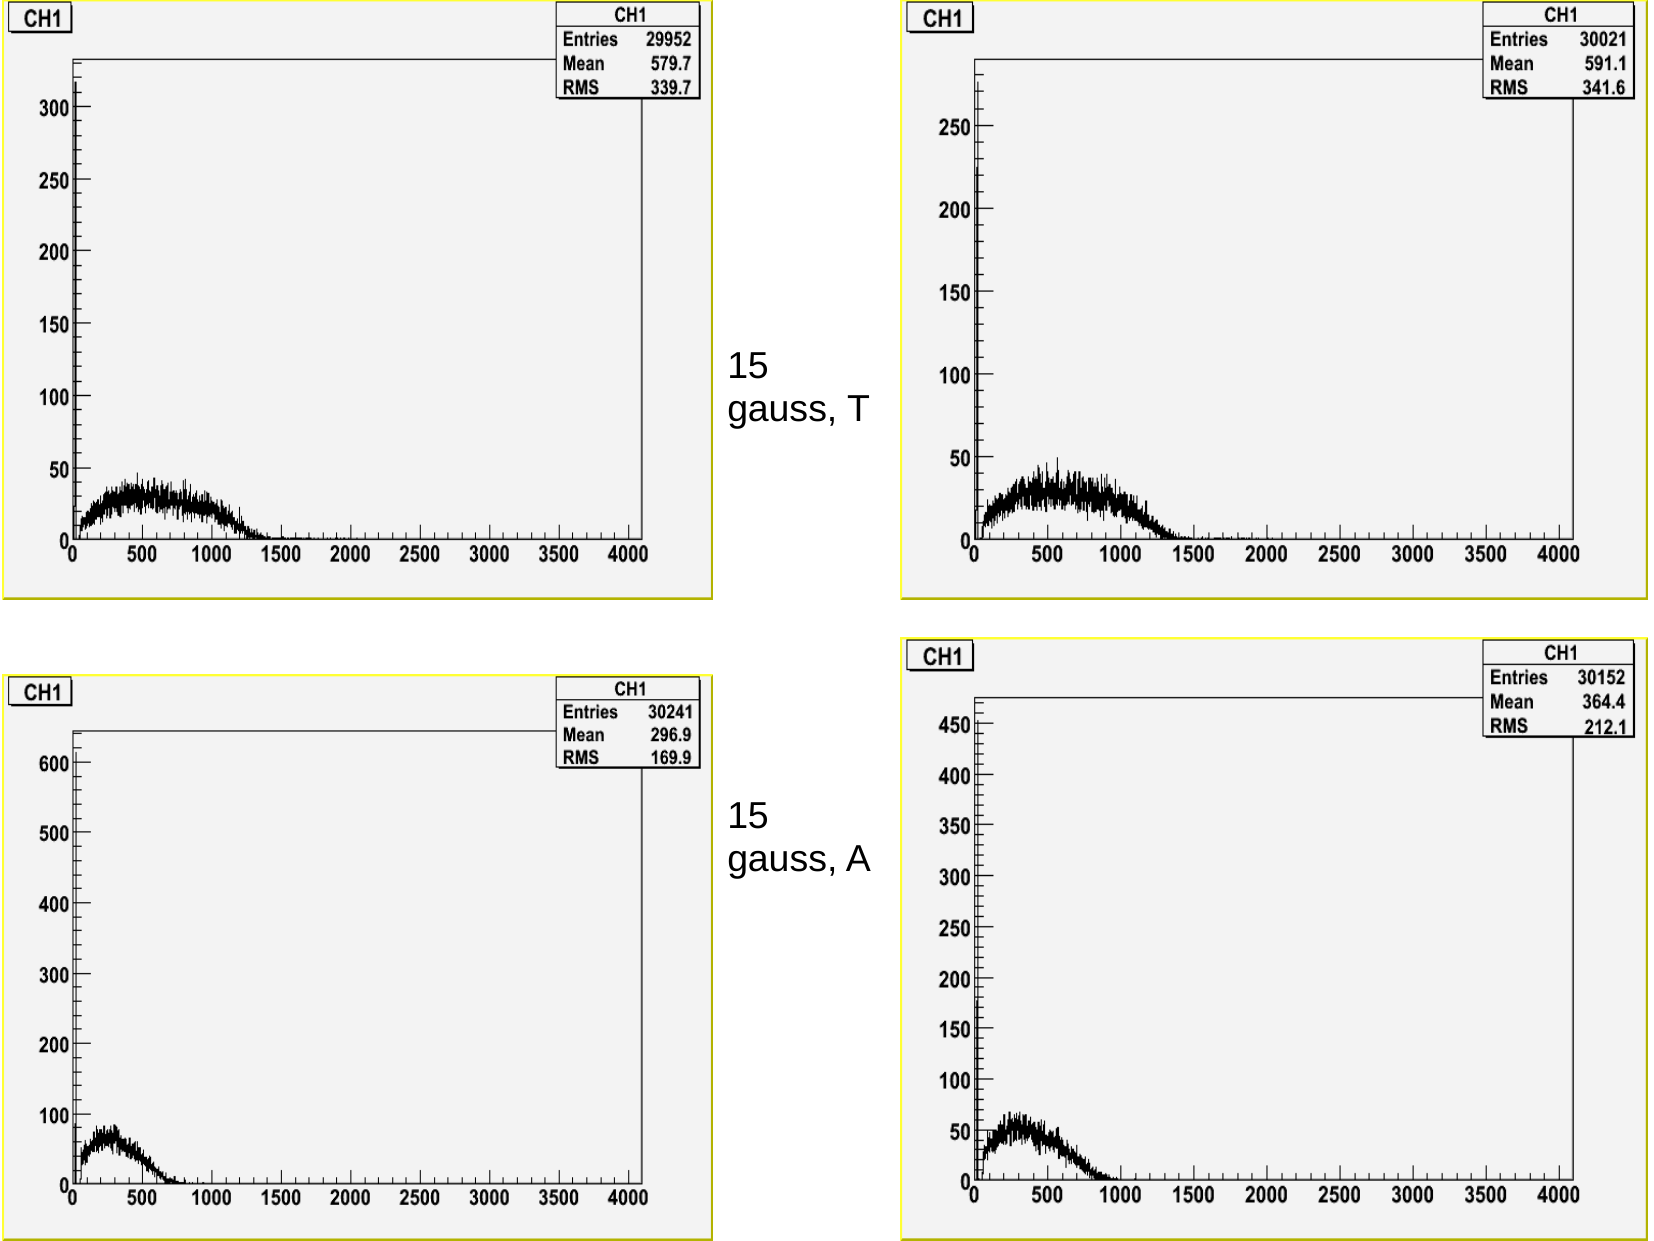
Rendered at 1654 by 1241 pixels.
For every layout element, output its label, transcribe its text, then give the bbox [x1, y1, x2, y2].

picture [2, 674, 713, 1241]
picture [900, 637, 1648, 1241]
picture [900, 0, 1648, 601]
text_box 15 gauss, A [712, 787, 900, 887]
picture [2, 0, 713, 601]
text_box 15 gauss, T [712, 337, 900, 437]
